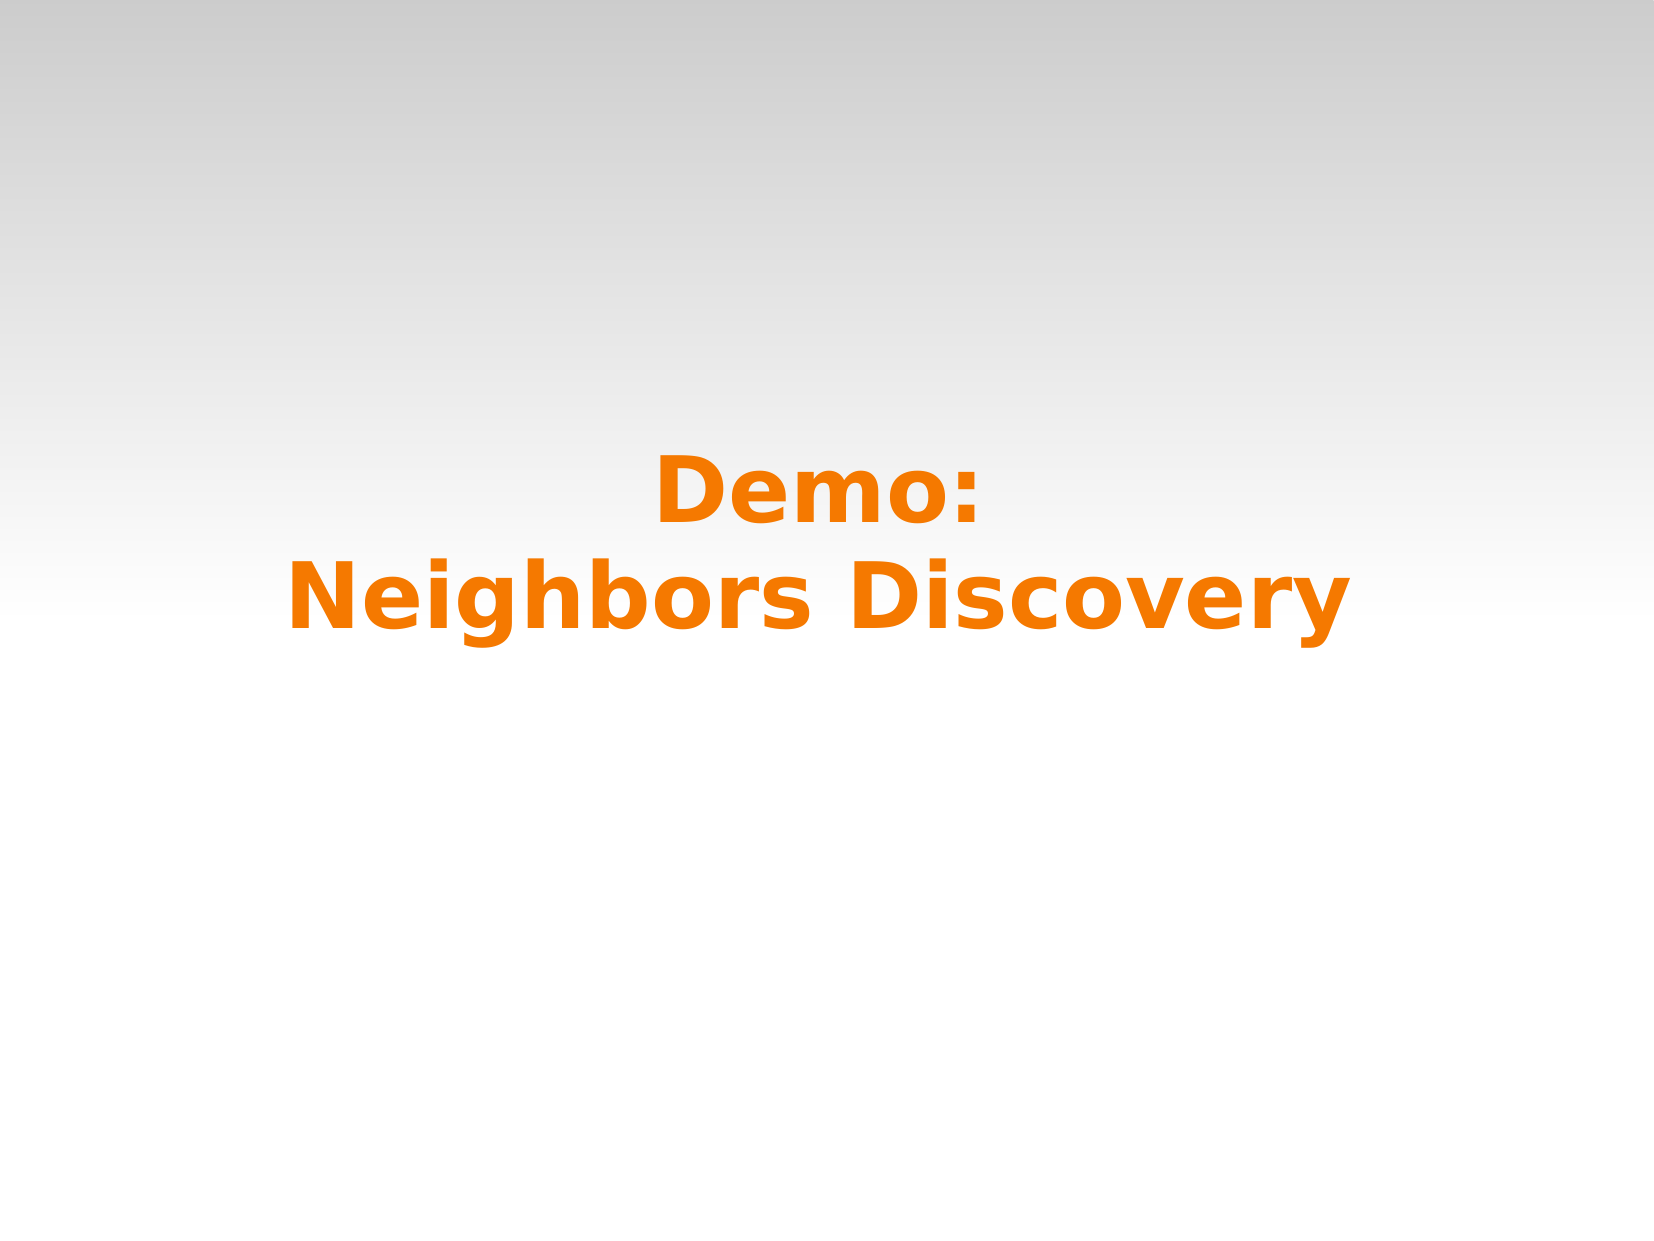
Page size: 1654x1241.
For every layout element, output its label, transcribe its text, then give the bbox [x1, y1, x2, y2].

title Demo: Neighbors Discovery [75, 300, 1564, 788]
